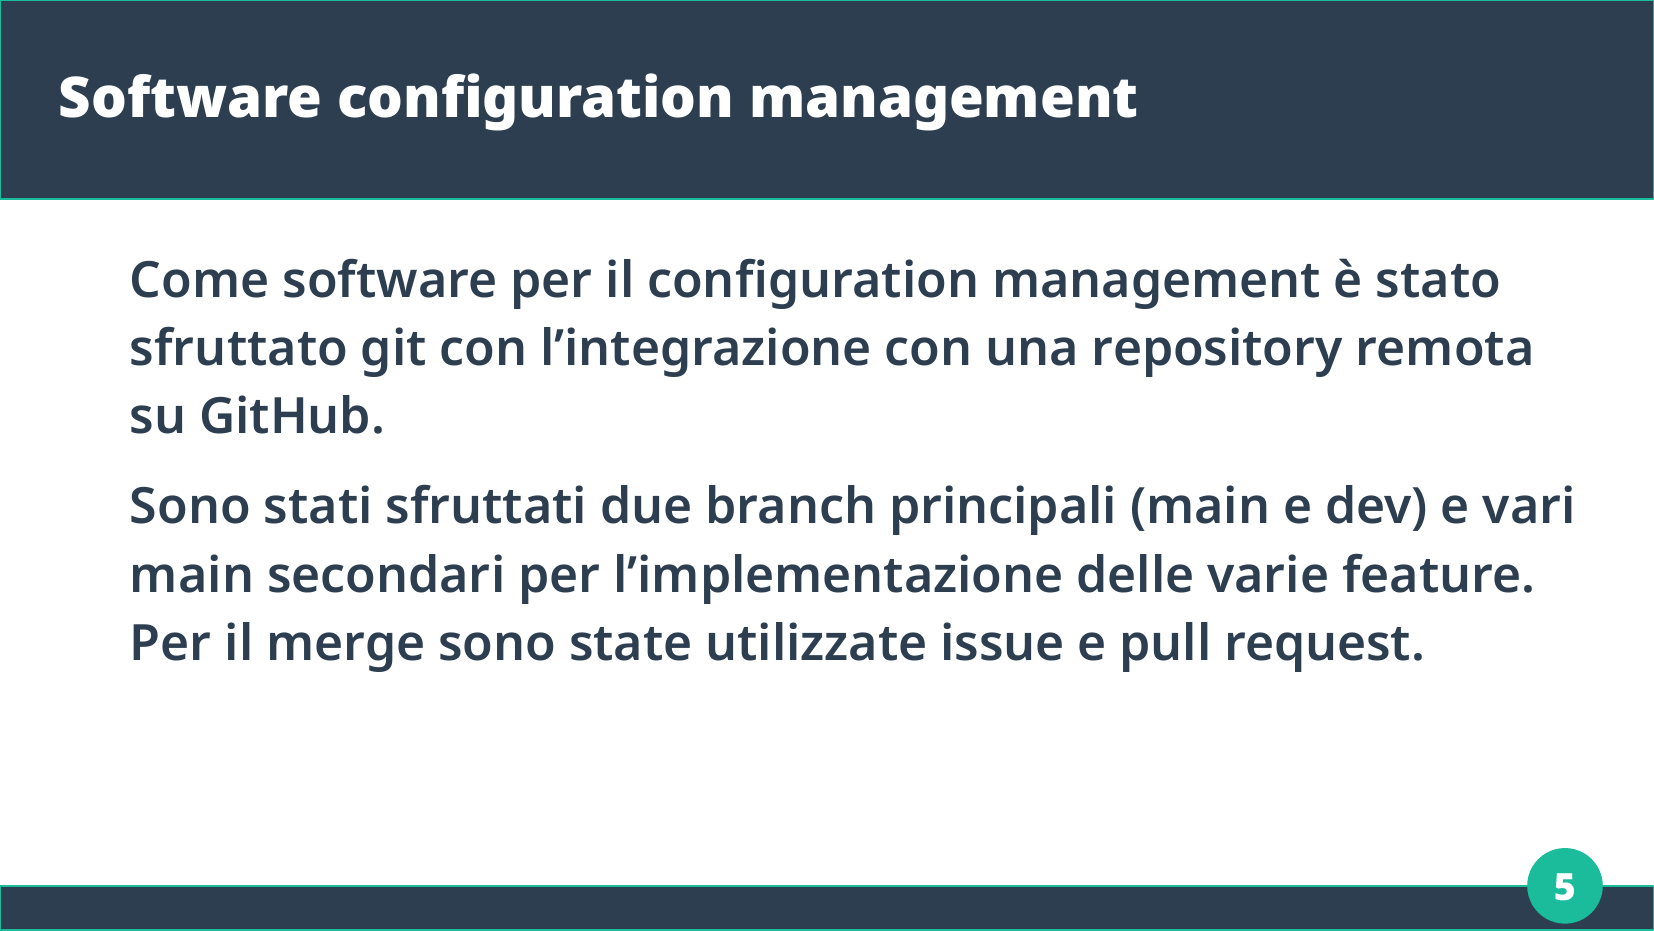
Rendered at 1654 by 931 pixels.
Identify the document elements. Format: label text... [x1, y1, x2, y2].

list Come software per il configuration management è stato sfruttato git con l’integrazione con una repository remota su GitHub. Sono stati sfruttati due branch principali (main e dev) e vari main secondari per l’implementazione delle varie feature. Per il merge sono state utilizzate issue e pull request. [59, 243, 1595, 864]
title Software configuration management [59, 37, 1595, 155]
